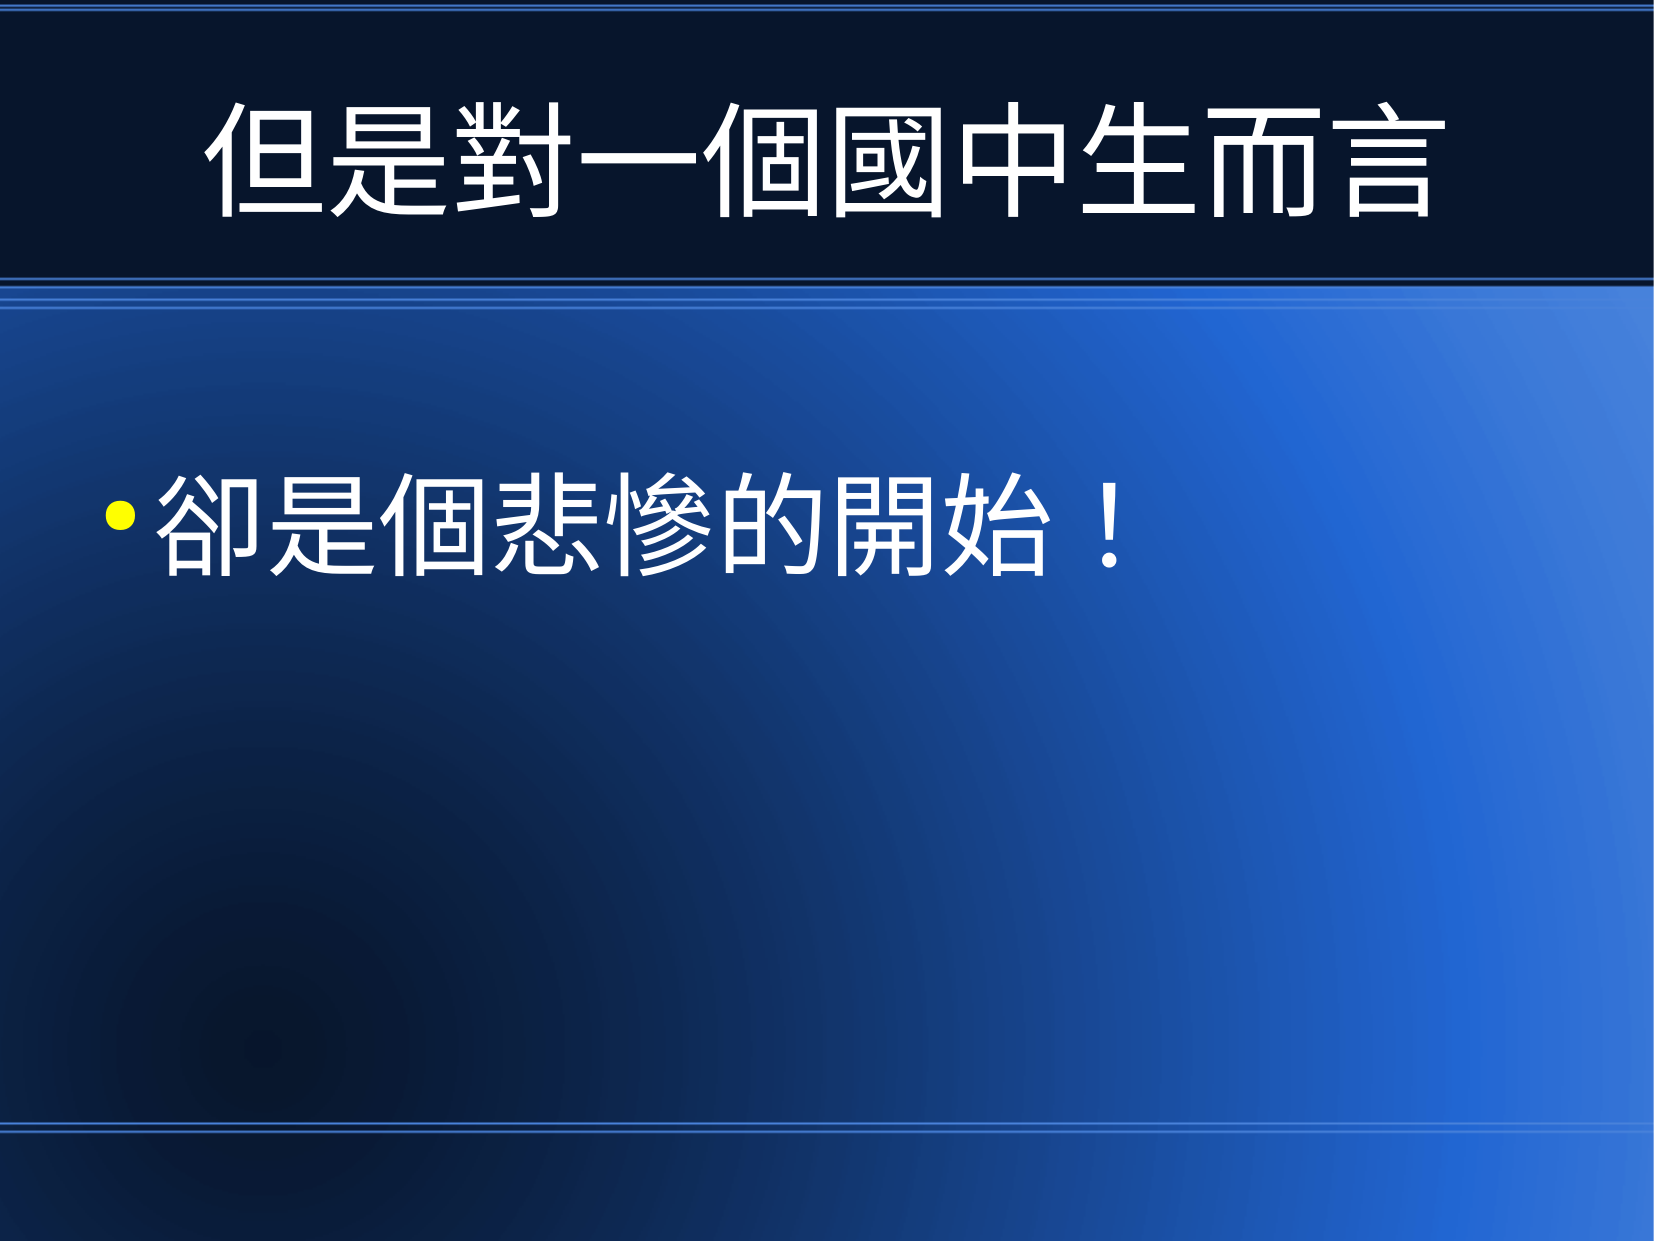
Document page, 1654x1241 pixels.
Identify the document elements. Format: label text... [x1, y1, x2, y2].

list 卻是個悲慘的開始！ [82, 355, 1571, 1241]
title 但是對一個國中生而言 [82, 49, 1571, 257]
picture [0, 0, 1654, 1241]
